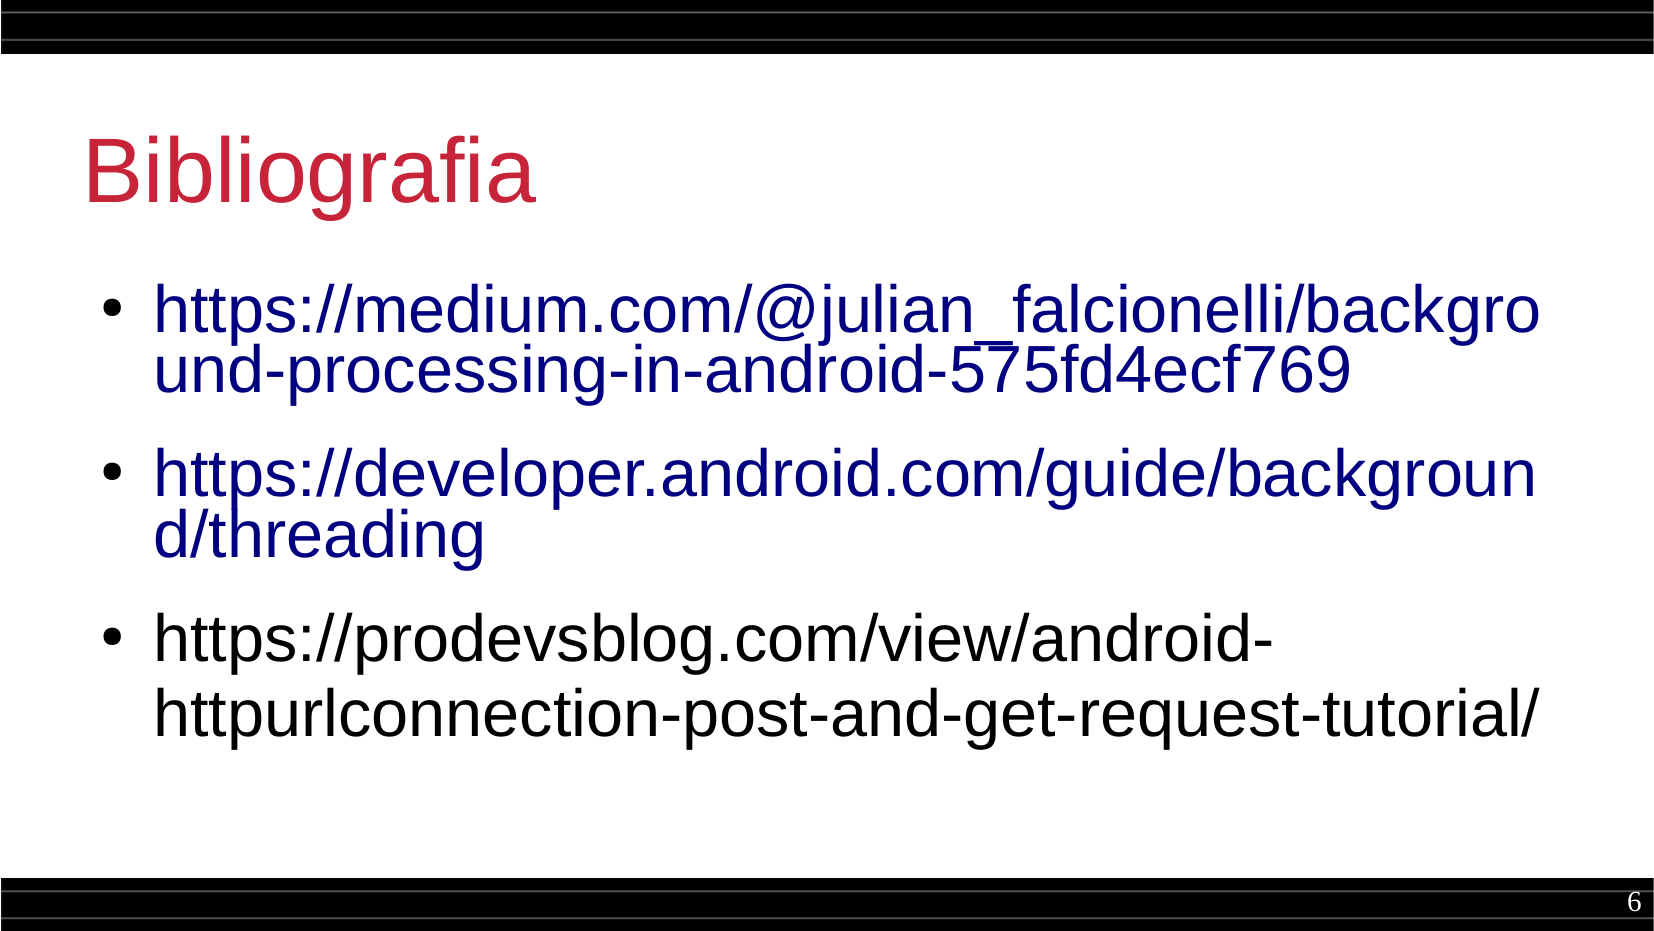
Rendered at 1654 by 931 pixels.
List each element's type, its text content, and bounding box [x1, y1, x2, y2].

picture [1, 878, 1654, 931]
picture [1, 0, 1654, 54]
list https://medium.com/@julian_falcionelli/background-processing-in-android-575fd4ecf769 https://developer.android.com/guide/background/threading https://prodevsblog.com/view/android-httpurlconnection-post-and-get-request-tutorial/ [82, 271, 1571, 758]
title Bibliografia [82, 92, 1571, 249]
